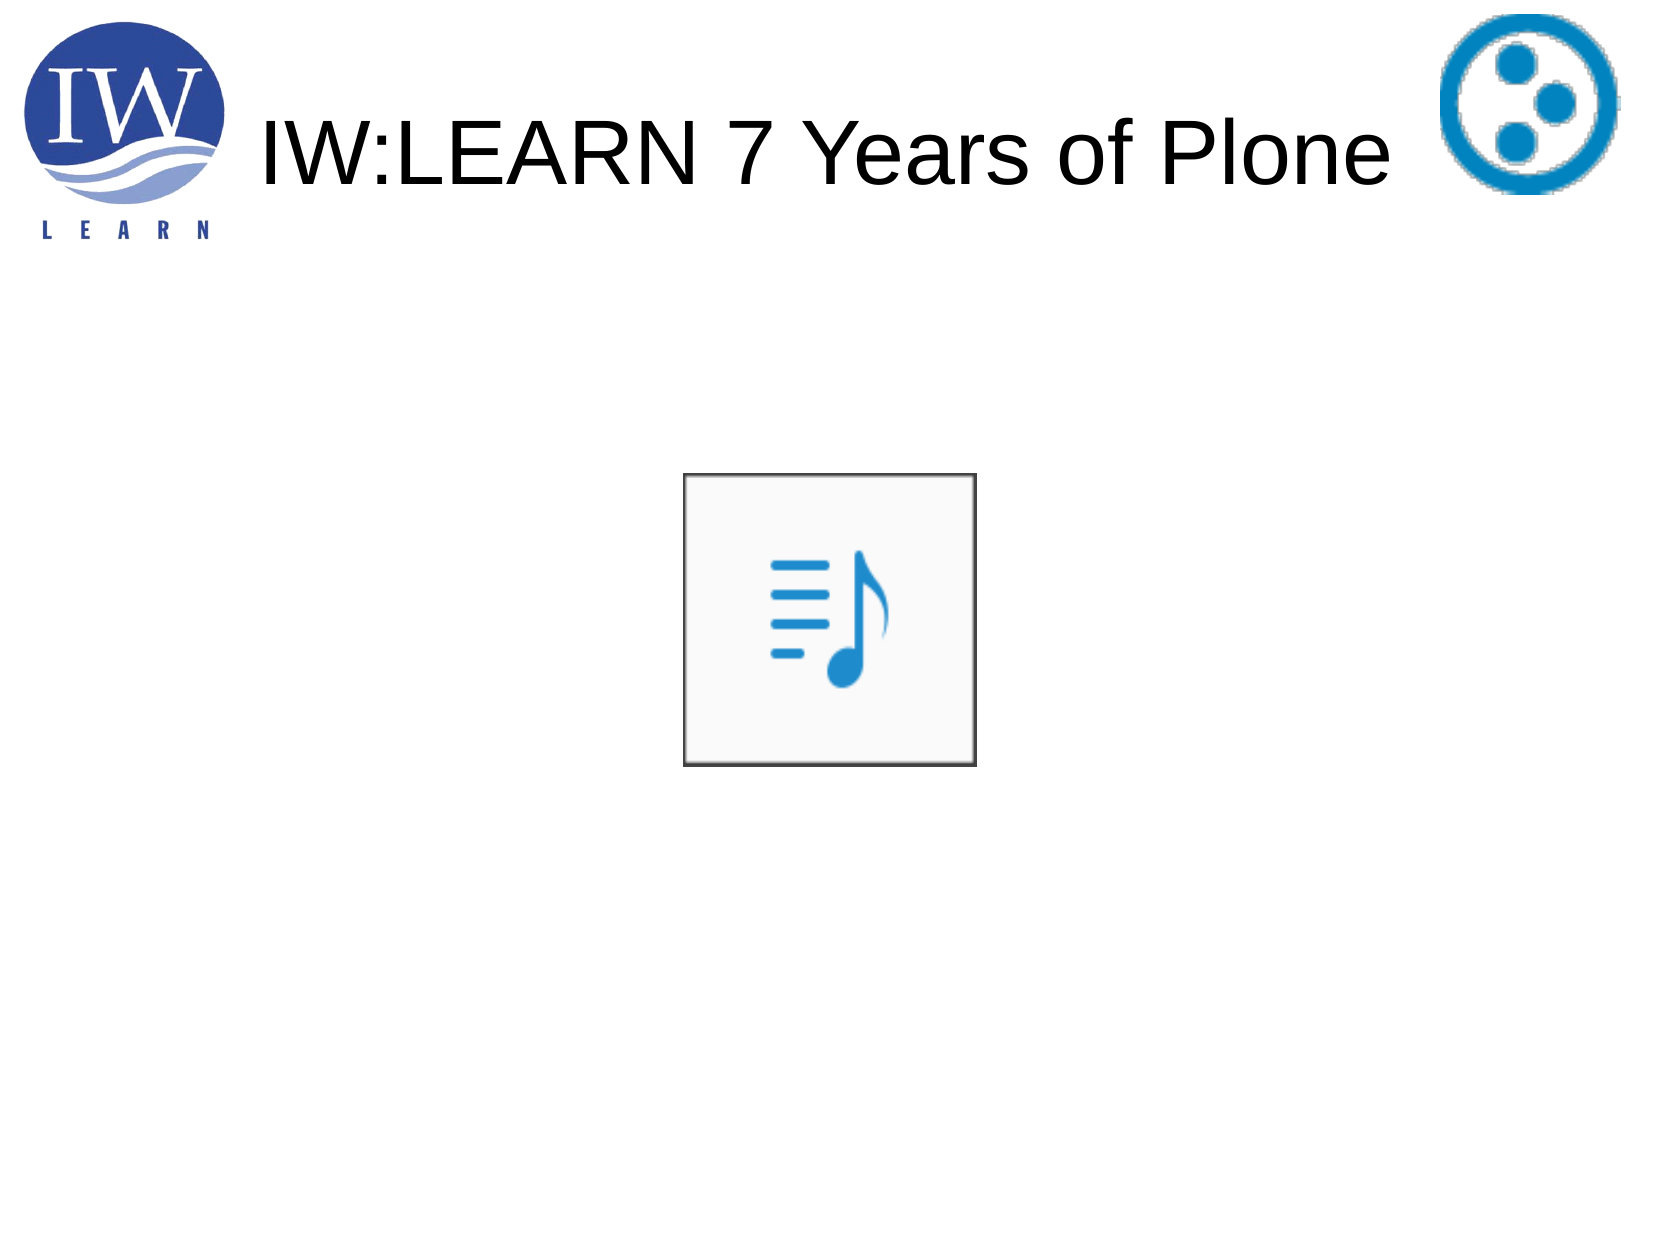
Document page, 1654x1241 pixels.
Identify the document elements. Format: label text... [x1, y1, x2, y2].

picture [1440, 117, 1516, 196]
picture [1440, 14, 1515, 90]
picture [1455, 29, 1601, 178]
picture [1541, 14, 1621, 196]
text_box [682, 472, 978, 768]
title IW:LEARN 7 Years of Plone [241, 49, 1571, 257]
picture [6, 7, 241, 257]
